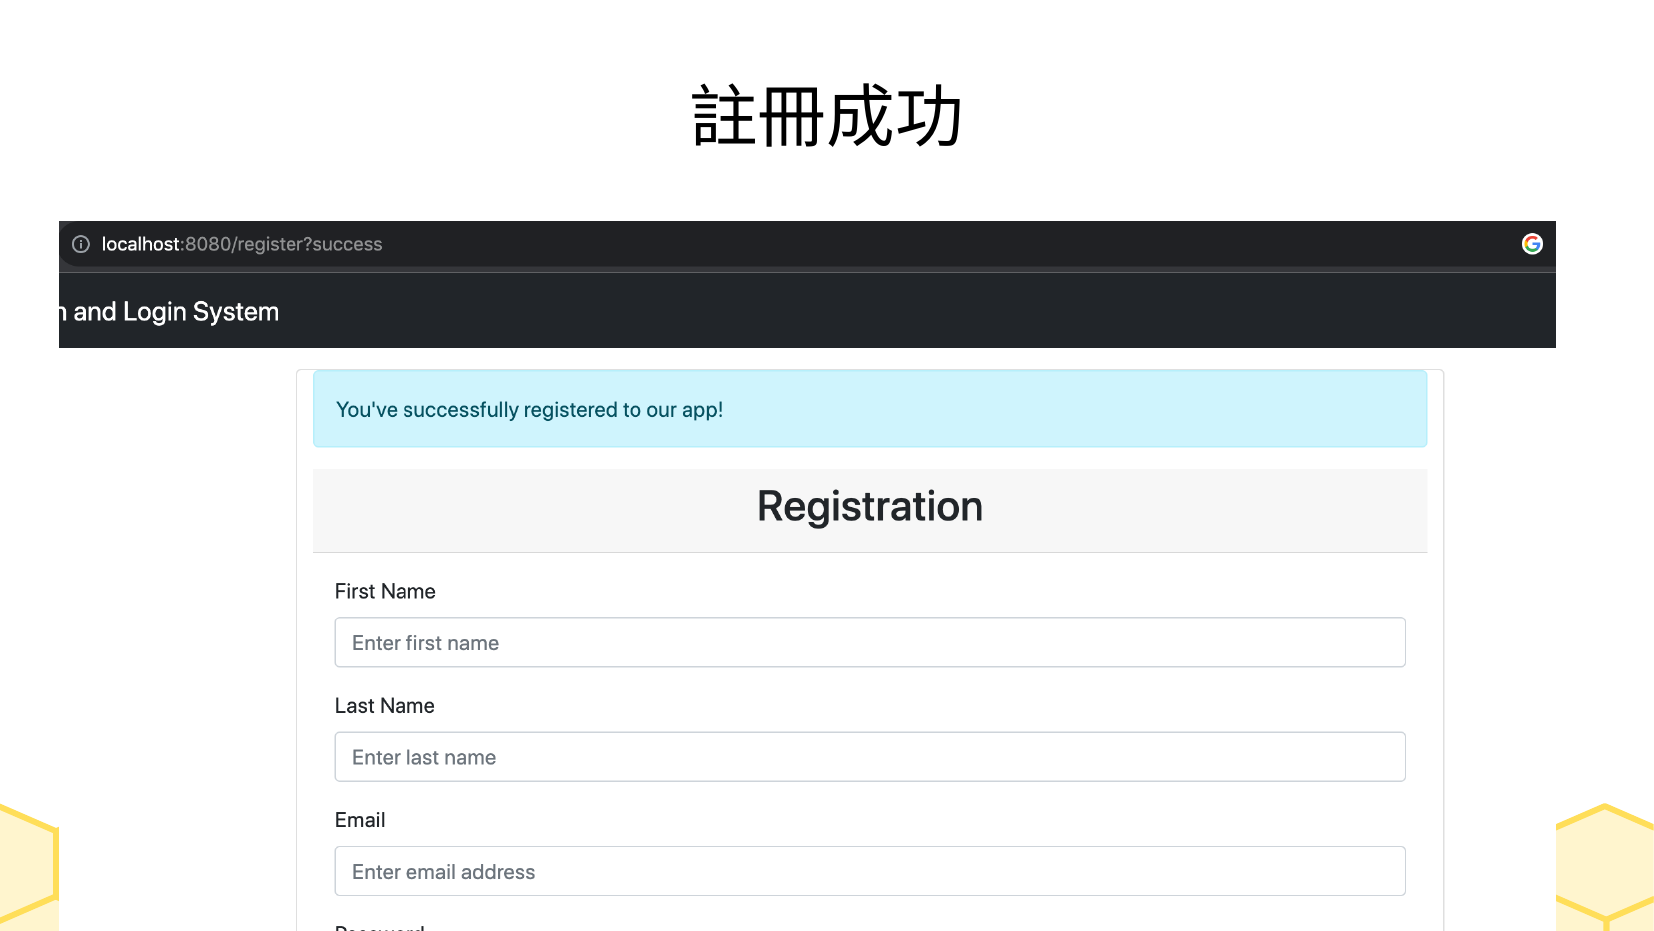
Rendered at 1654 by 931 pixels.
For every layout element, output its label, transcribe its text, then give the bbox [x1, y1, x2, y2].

title 註冊成功 [82, 37, 1571, 193]
picture [59, 221, 1556, 931]
